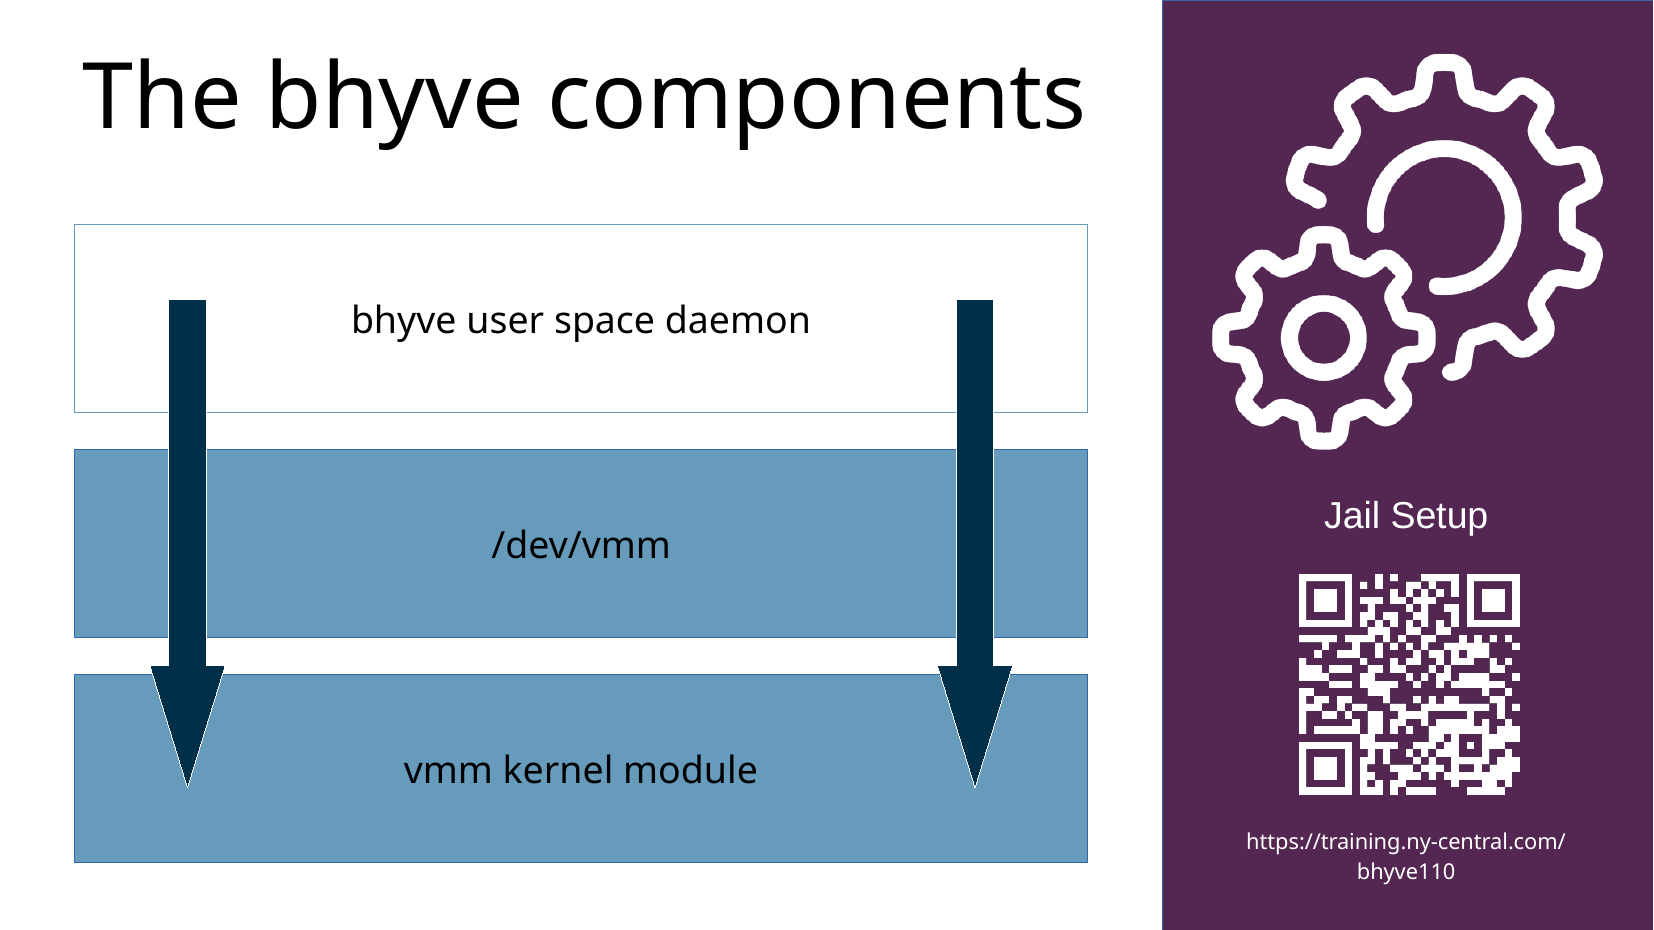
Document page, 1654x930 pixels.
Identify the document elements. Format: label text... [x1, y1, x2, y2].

title The bhyve components [82, 37, 1571, 150]
text_box /dev/vmm [74, 449, 168, 638]
picture [1200, 45, 1613, 458]
text_box https://training.ny-central.com/bhyve110 [1200, 819, 1613, 930]
text_box [150, 299, 226, 788]
text_box /dev/vmm [207, 449, 956, 638]
text_box bhyve user space daemon [74, 224, 1088, 413]
text_box /dev/vmm [994, 449, 1088, 638]
text_box [937, 299, 1013, 788]
text_box Jail Setup [1237, 487, 1576, 638]
picture [1268, 543, 1550, 826]
text_box vmm kernel module [74, 674, 1088, 863]
text_box [1162, 0, 1653, 930]
